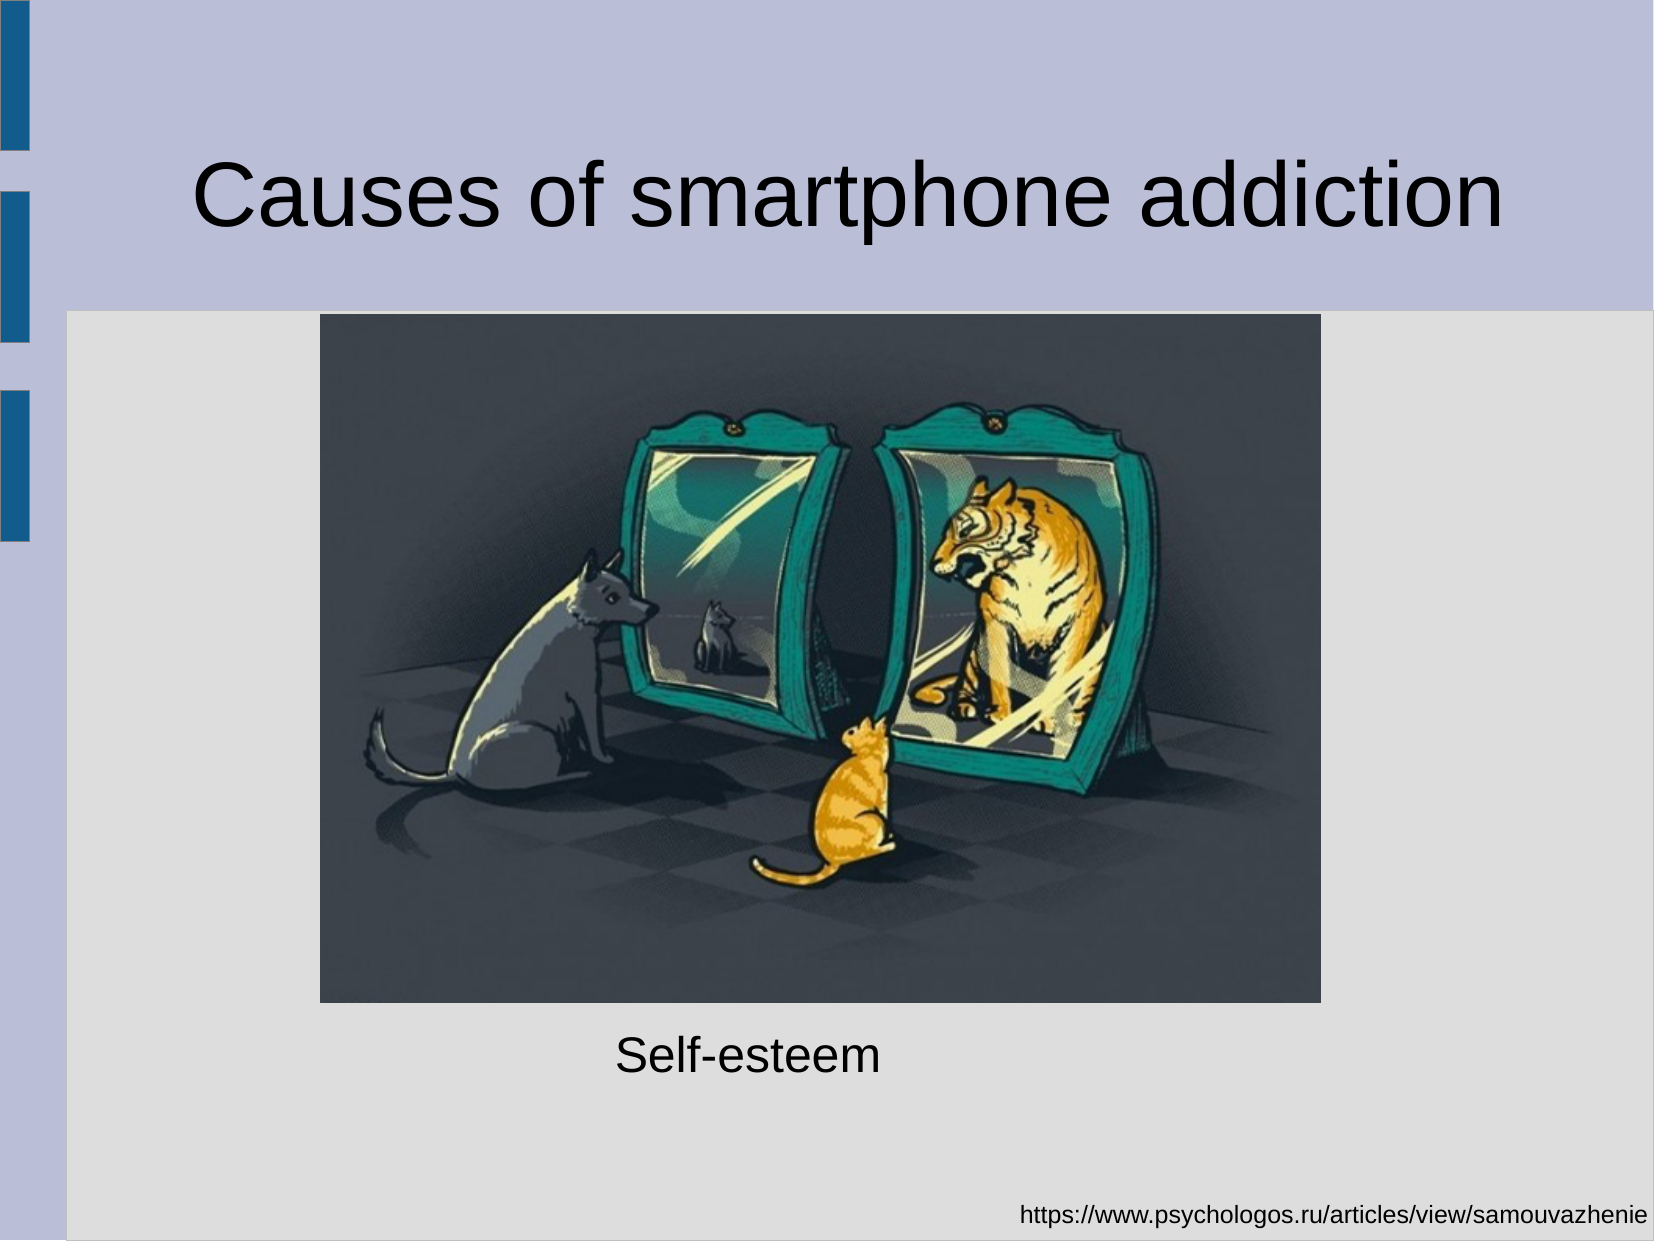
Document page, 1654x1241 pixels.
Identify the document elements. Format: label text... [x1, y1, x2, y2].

title Causes of smartphone addiction [121, 91, 1534, 299]
text_box Self-esteem [600, 1020, 1516, 1147]
text_box https://www.psychologos.ru/articles/view/samouvazhenie [1005, 1193, 1654, 1241]
picture [320, 314, 1321, 1003]
